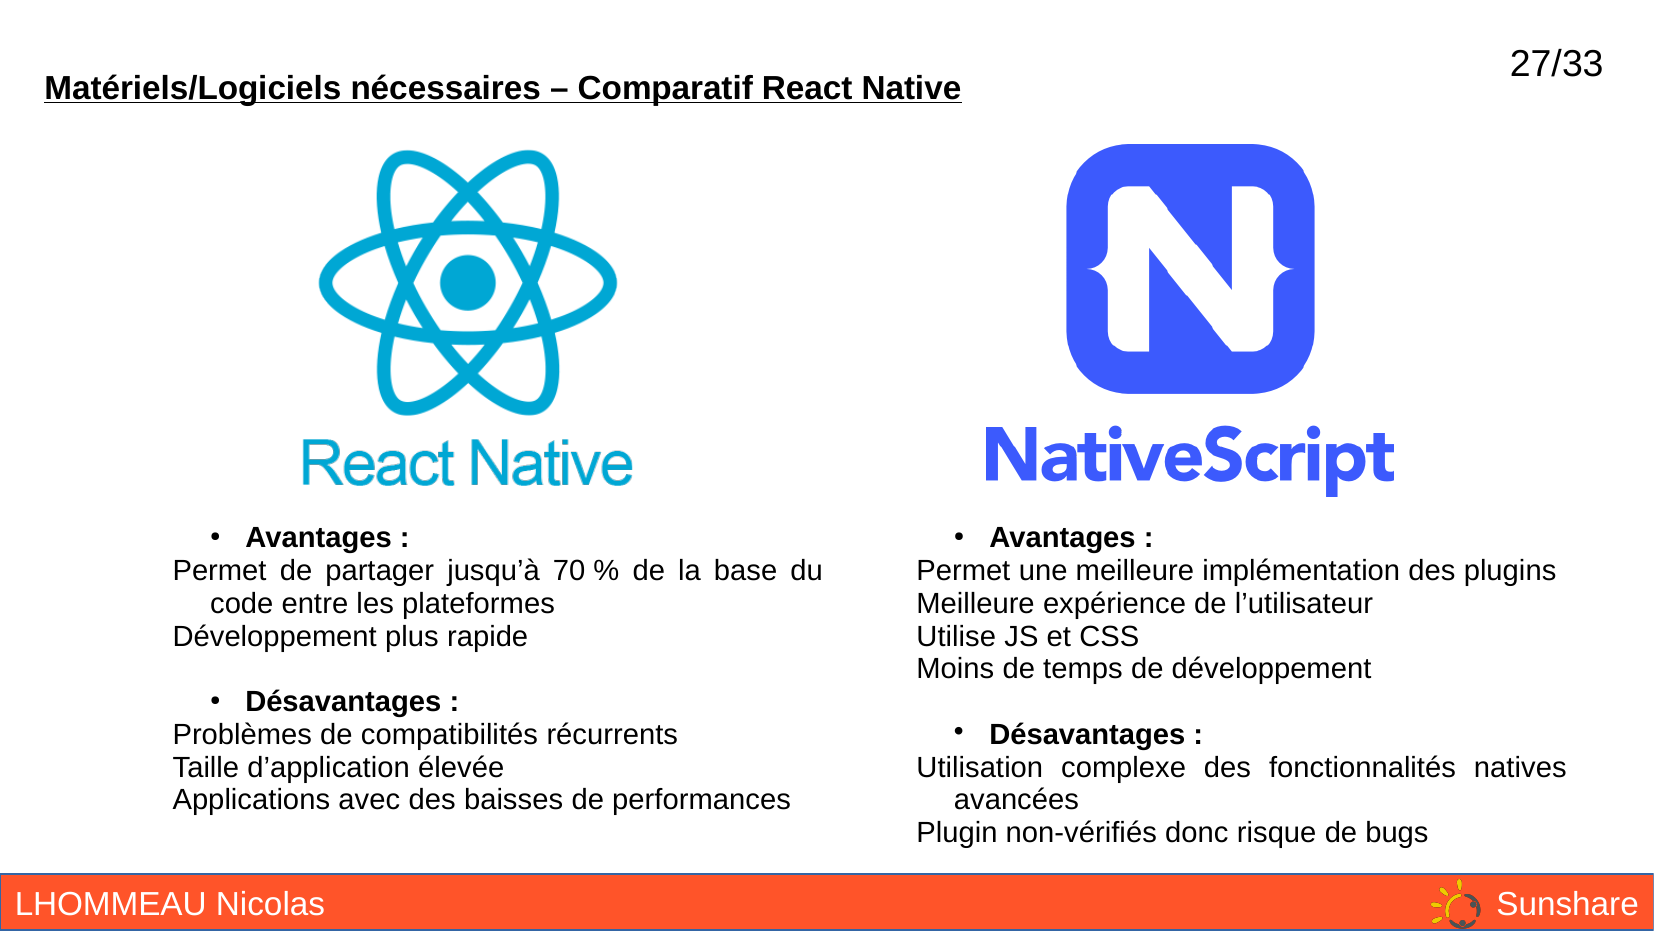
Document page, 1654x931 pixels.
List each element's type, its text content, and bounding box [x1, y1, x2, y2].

text_box Avantages : Permet une meilleure implémentation des plugins Meilleure expérience de l’utilisateur Utilise JS et CSS Moins de temps de développement Désavantages : Utilisation complexe des fonctionnalités natives avancées Plugin non-vérifiés donc risque de bugs [826, 513, 1583, 857]
text_box Avantages : Permet de partager jusqu’à 70 % de la base du code entre les plateformes Développement plus rapide Désavantages : Problèmes de compatibilités récurrents Taille d’application élevée Applications avec des baisses de performances [82, 513, 826, 824]
picture [1429, 877, 1483, 931]
picture [986, 144, 1394, 497]
picture [191, 141, 745, 505]
text_box Matériels/Logiciels nécessaires – Comparatif React Native [29, 58, 1063, 148]
